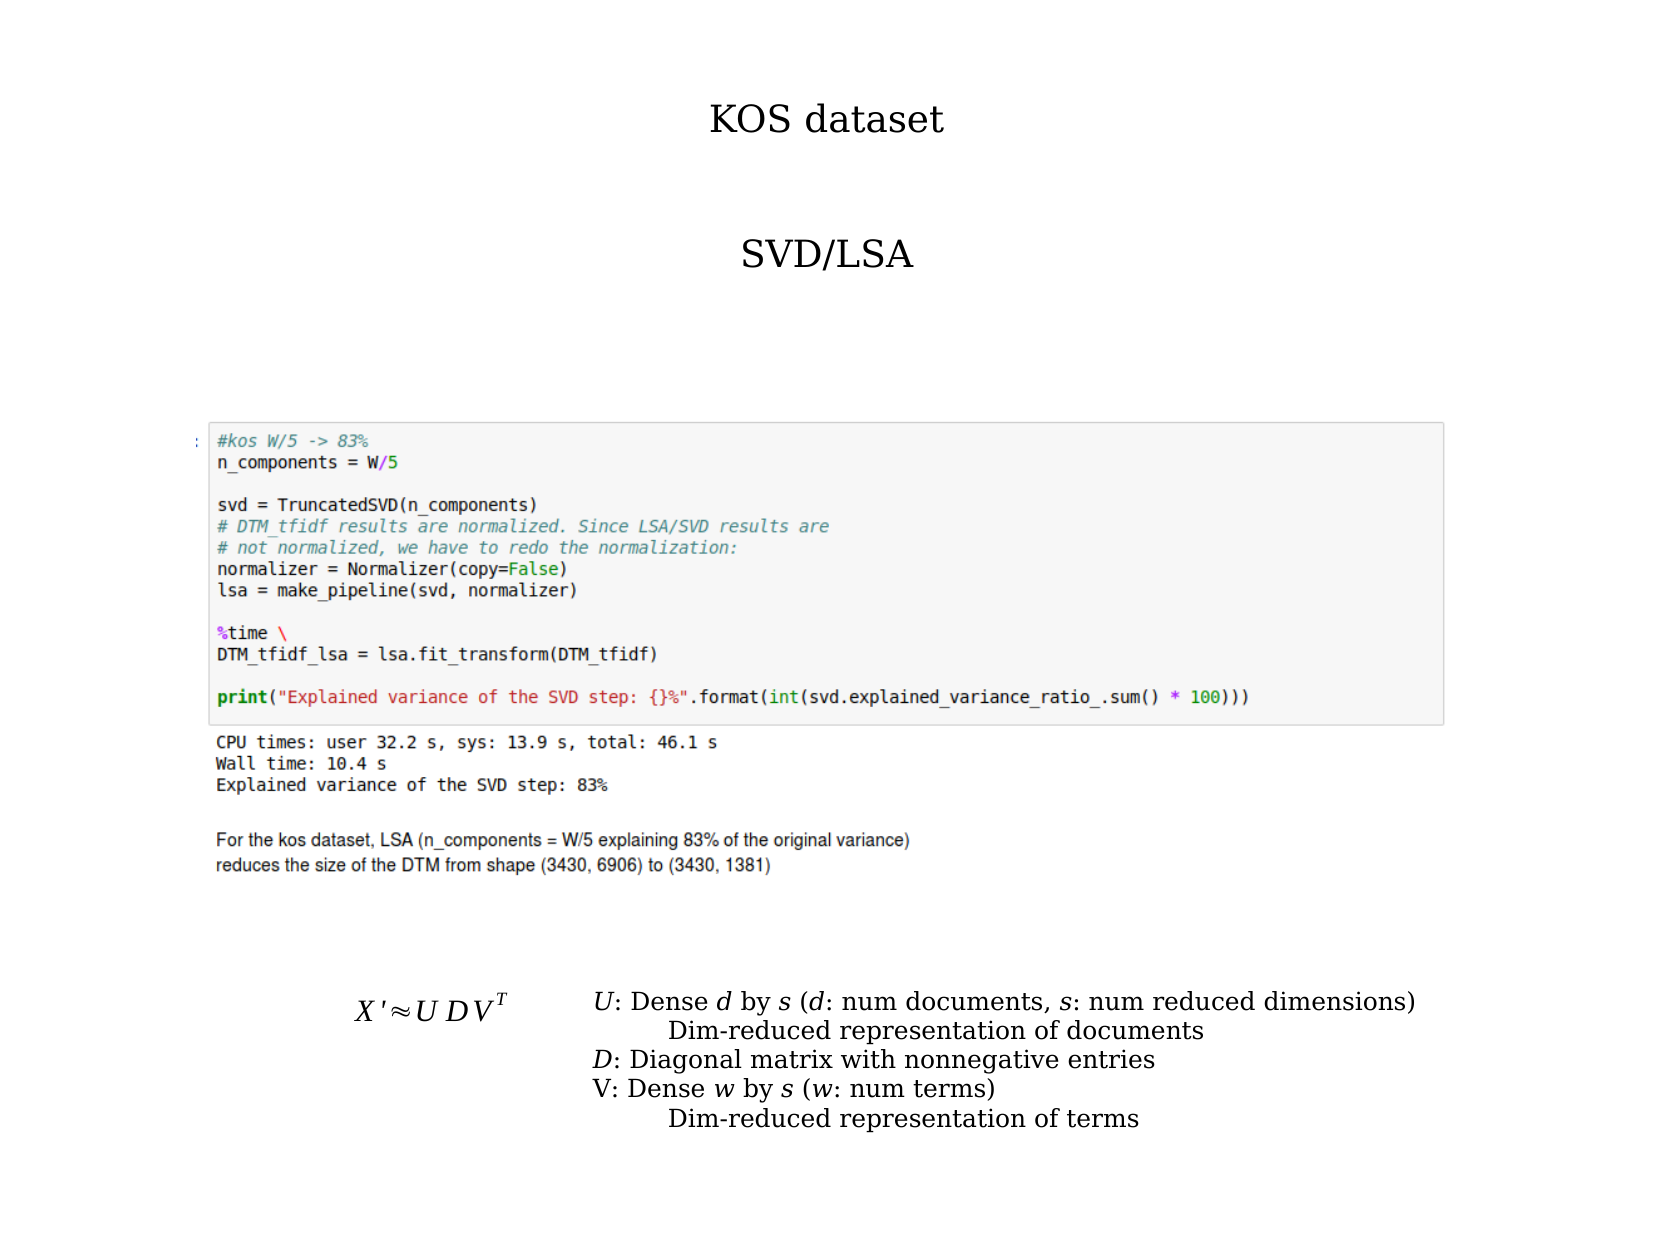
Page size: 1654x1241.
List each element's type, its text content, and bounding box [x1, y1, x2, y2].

text_box SVD/LSA [725, 225, 929, 284]
text_box U: Dense d by s (d: num documents, s: num reduced dimensions) Dim-reduced representation of documents D: Diagonal matrix with nonnegative entries V: Dense w by s (w: num terms) Dim-reduced representation of terms [578, 979, 1441, 1171]
chart [345, 988, 515, 1028]
picture [196, 417, 1457, 884]
text_box KOS dataset [694, 90, 960, 149]
